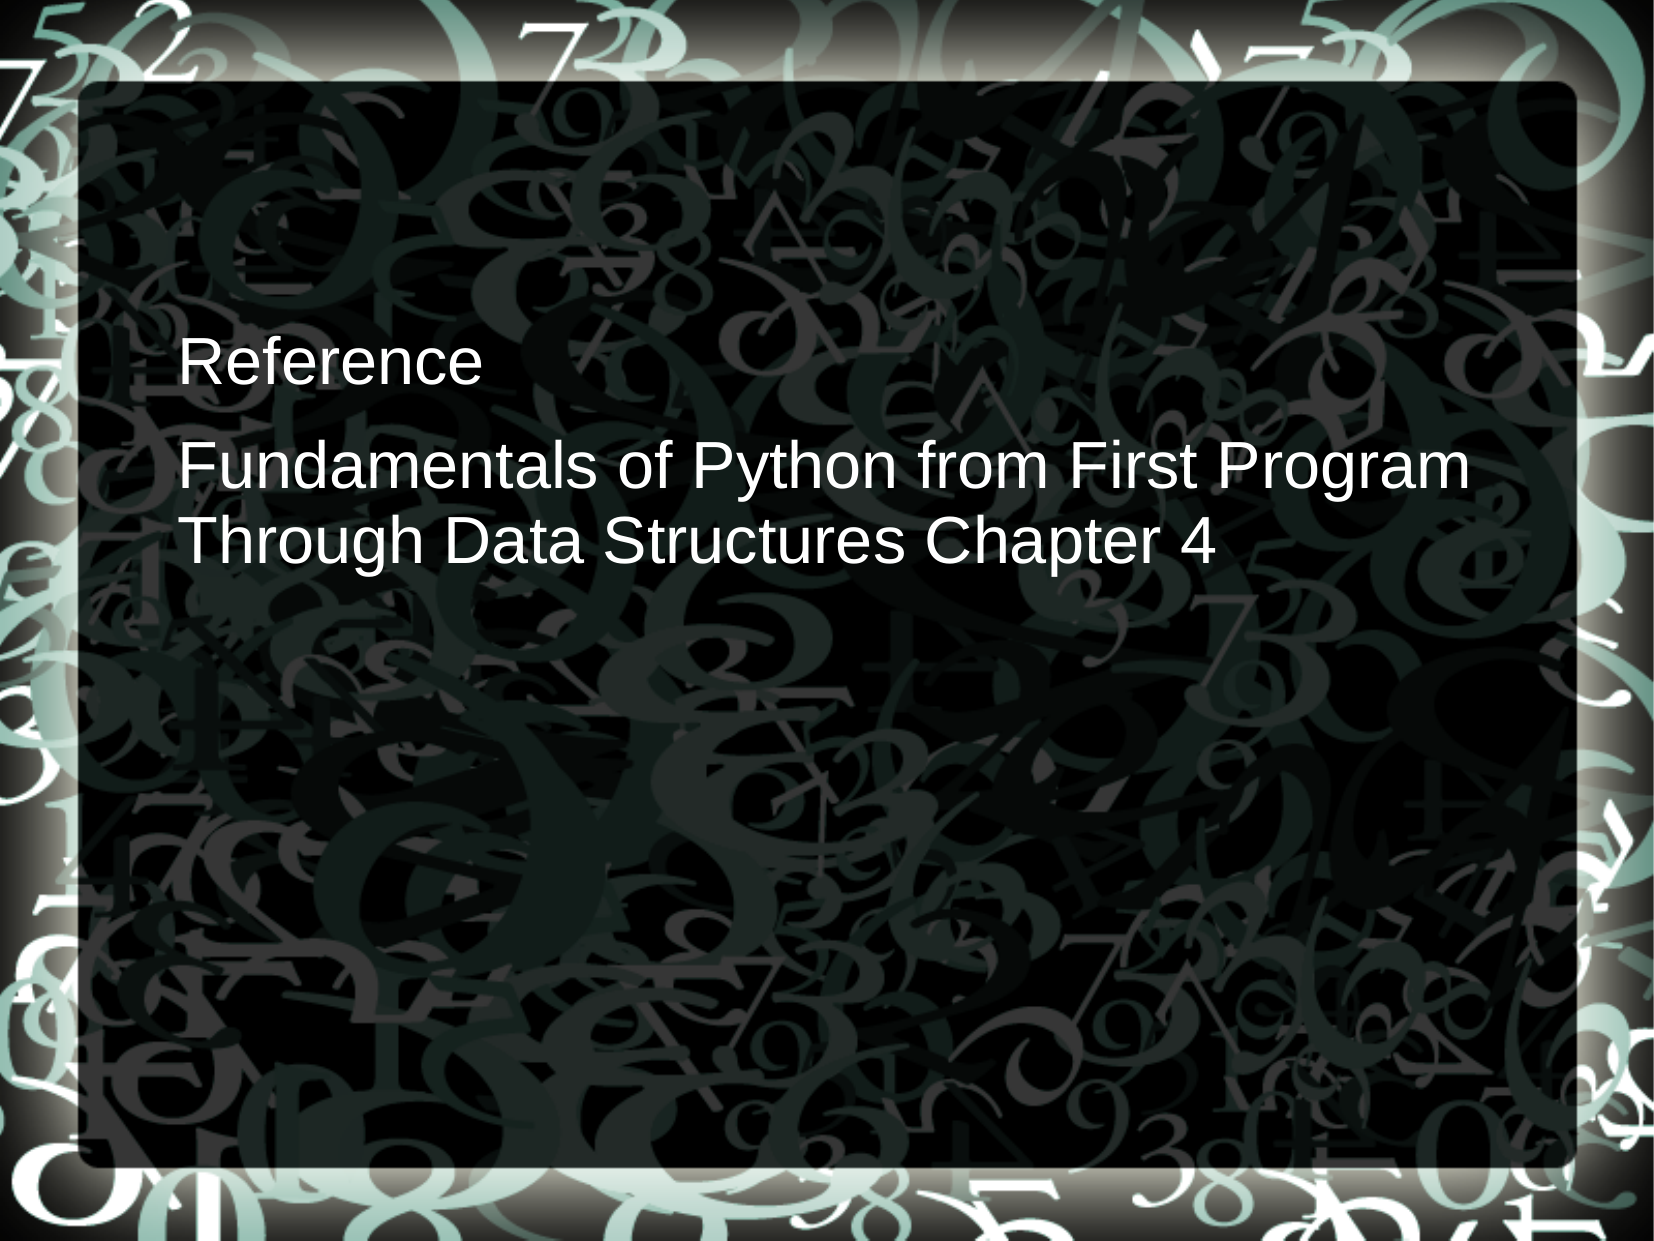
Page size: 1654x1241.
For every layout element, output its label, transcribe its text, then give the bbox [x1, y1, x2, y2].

picture [0, 0, 1654, 1241]
list Reference Fundamentals of Python from First Program Through Data Structures Chapter 4 [106, 324, 1530, 797]
